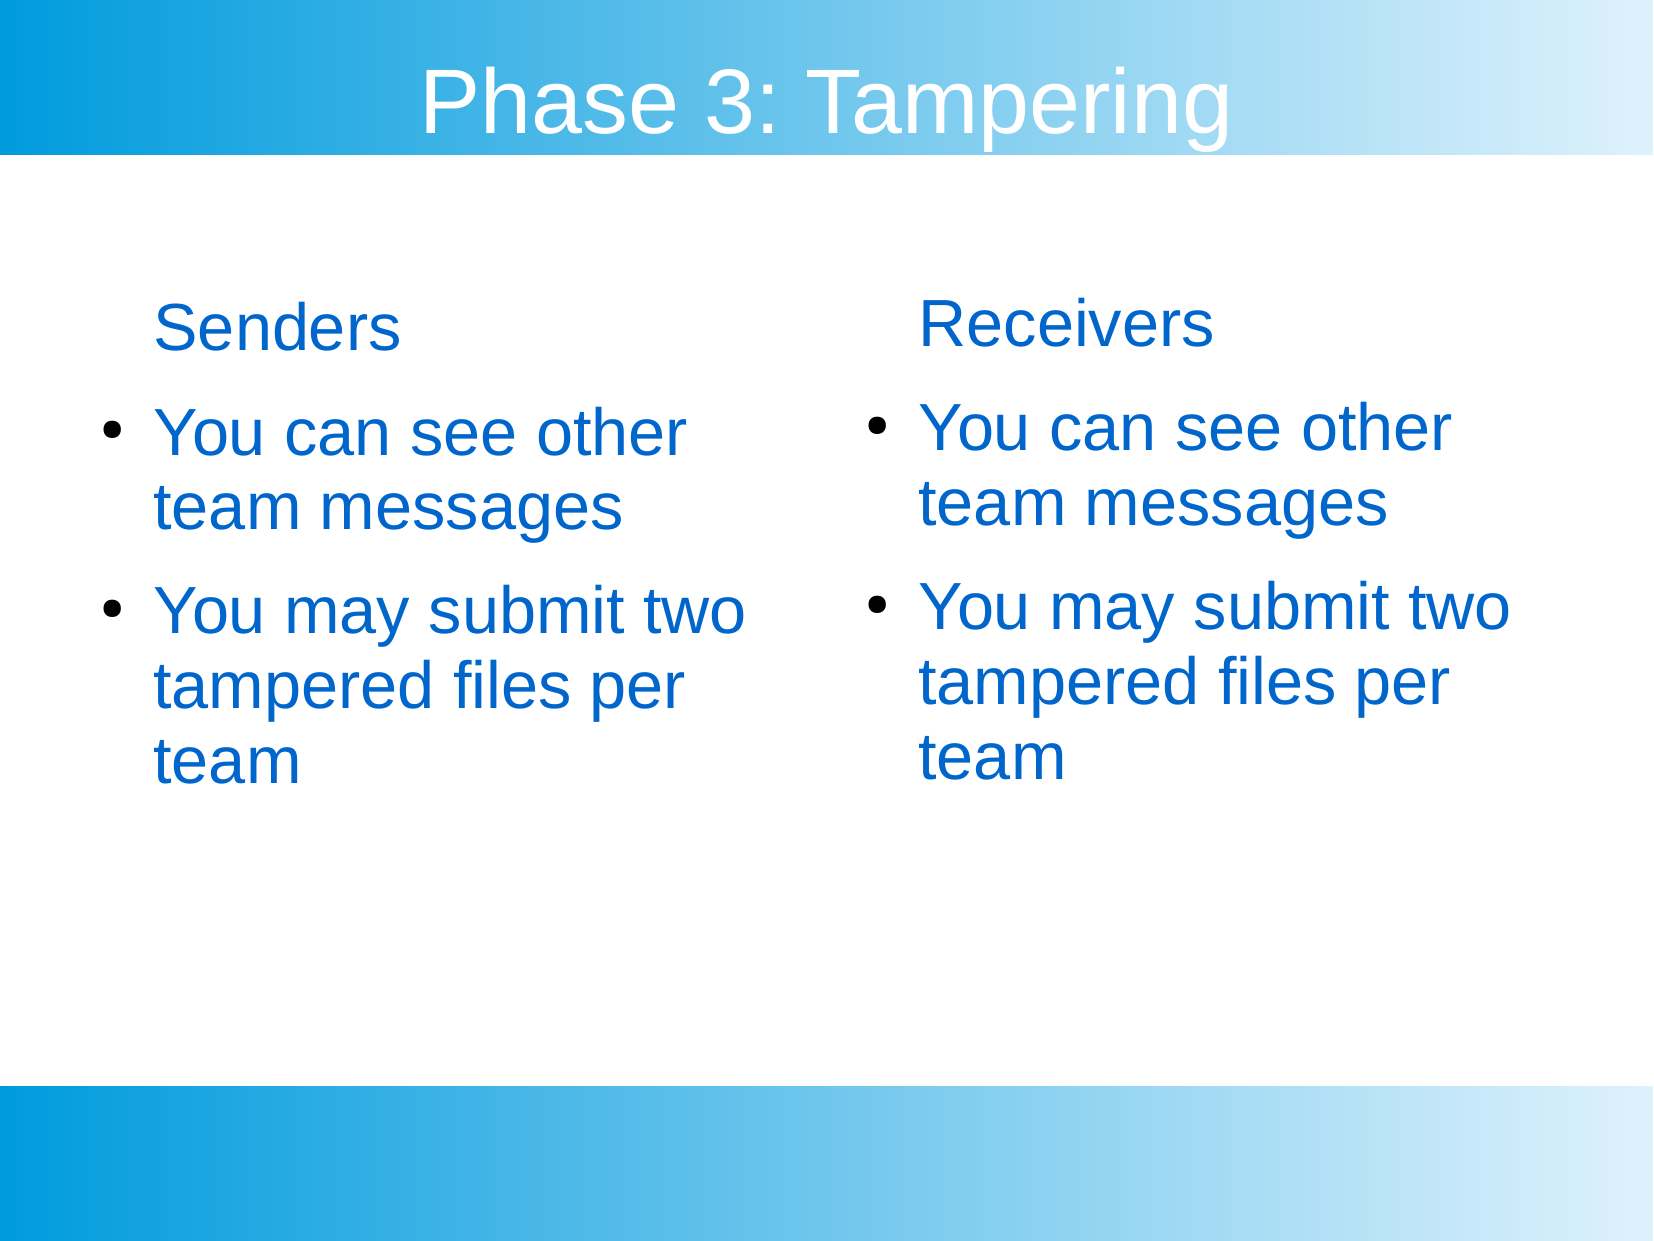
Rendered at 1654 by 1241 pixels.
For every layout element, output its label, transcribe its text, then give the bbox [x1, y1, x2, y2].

list Receivers You can see other team messages You may submit two tampered files per team [847, 285, 1576, 1006]
list Senders You can see other team messages You may submit two tampered files per team [82, 290, 811, 1010]
title Phase 3: Tampering [82, 49, 1571, 155]
